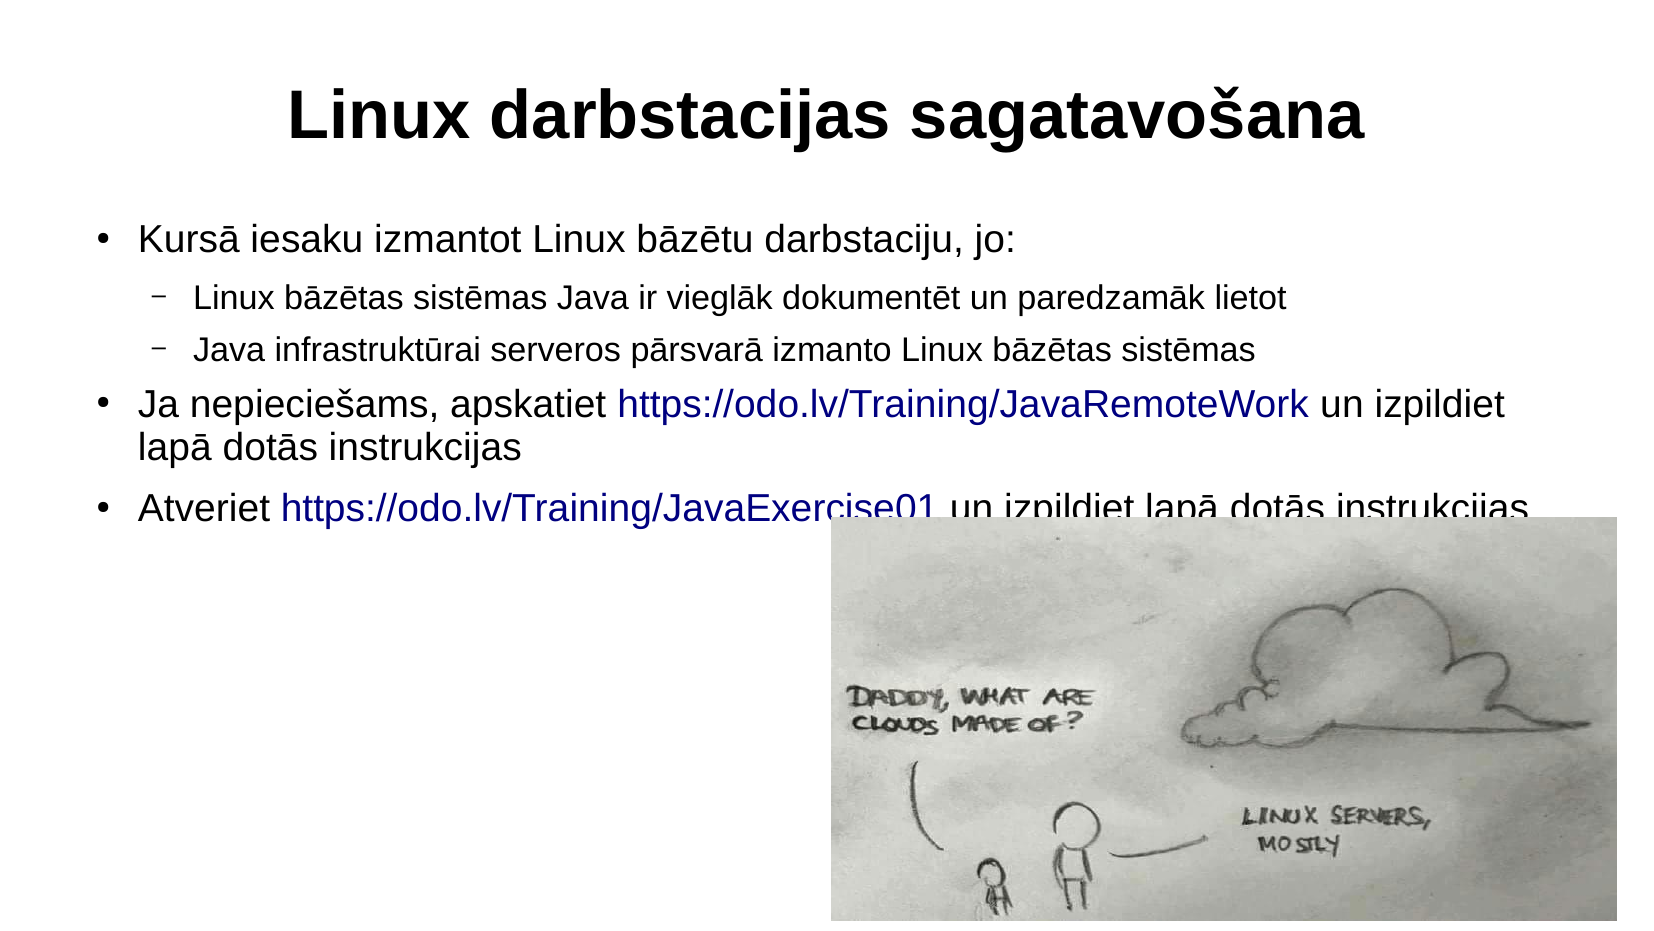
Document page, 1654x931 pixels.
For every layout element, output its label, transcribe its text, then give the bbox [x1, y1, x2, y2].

list Kursā iesaku izmantot Linux bāzētu darbstaciju, jo: Linux bāzētas sistēmas Java ir vieglāk dokumentēt un paredzamāk lietot Java infrastruktūrai serveros pārsvarā izmanto Linux bāzētas sistēmas Ja nepieciešams, apskatiet https://odo.lv/Training/JavaRemoteWork un izpildiet lapā dotās instrukcijas Atveriet https://odo.lv/Training/JavaExercise01 un izpildiet lapā dotās instrukcijas [82, 217, 1538, 541]
picture [831, 517, 1617, 921]
title Linux darbstacijas sagatavošana [82, 37, 1571, 193]
